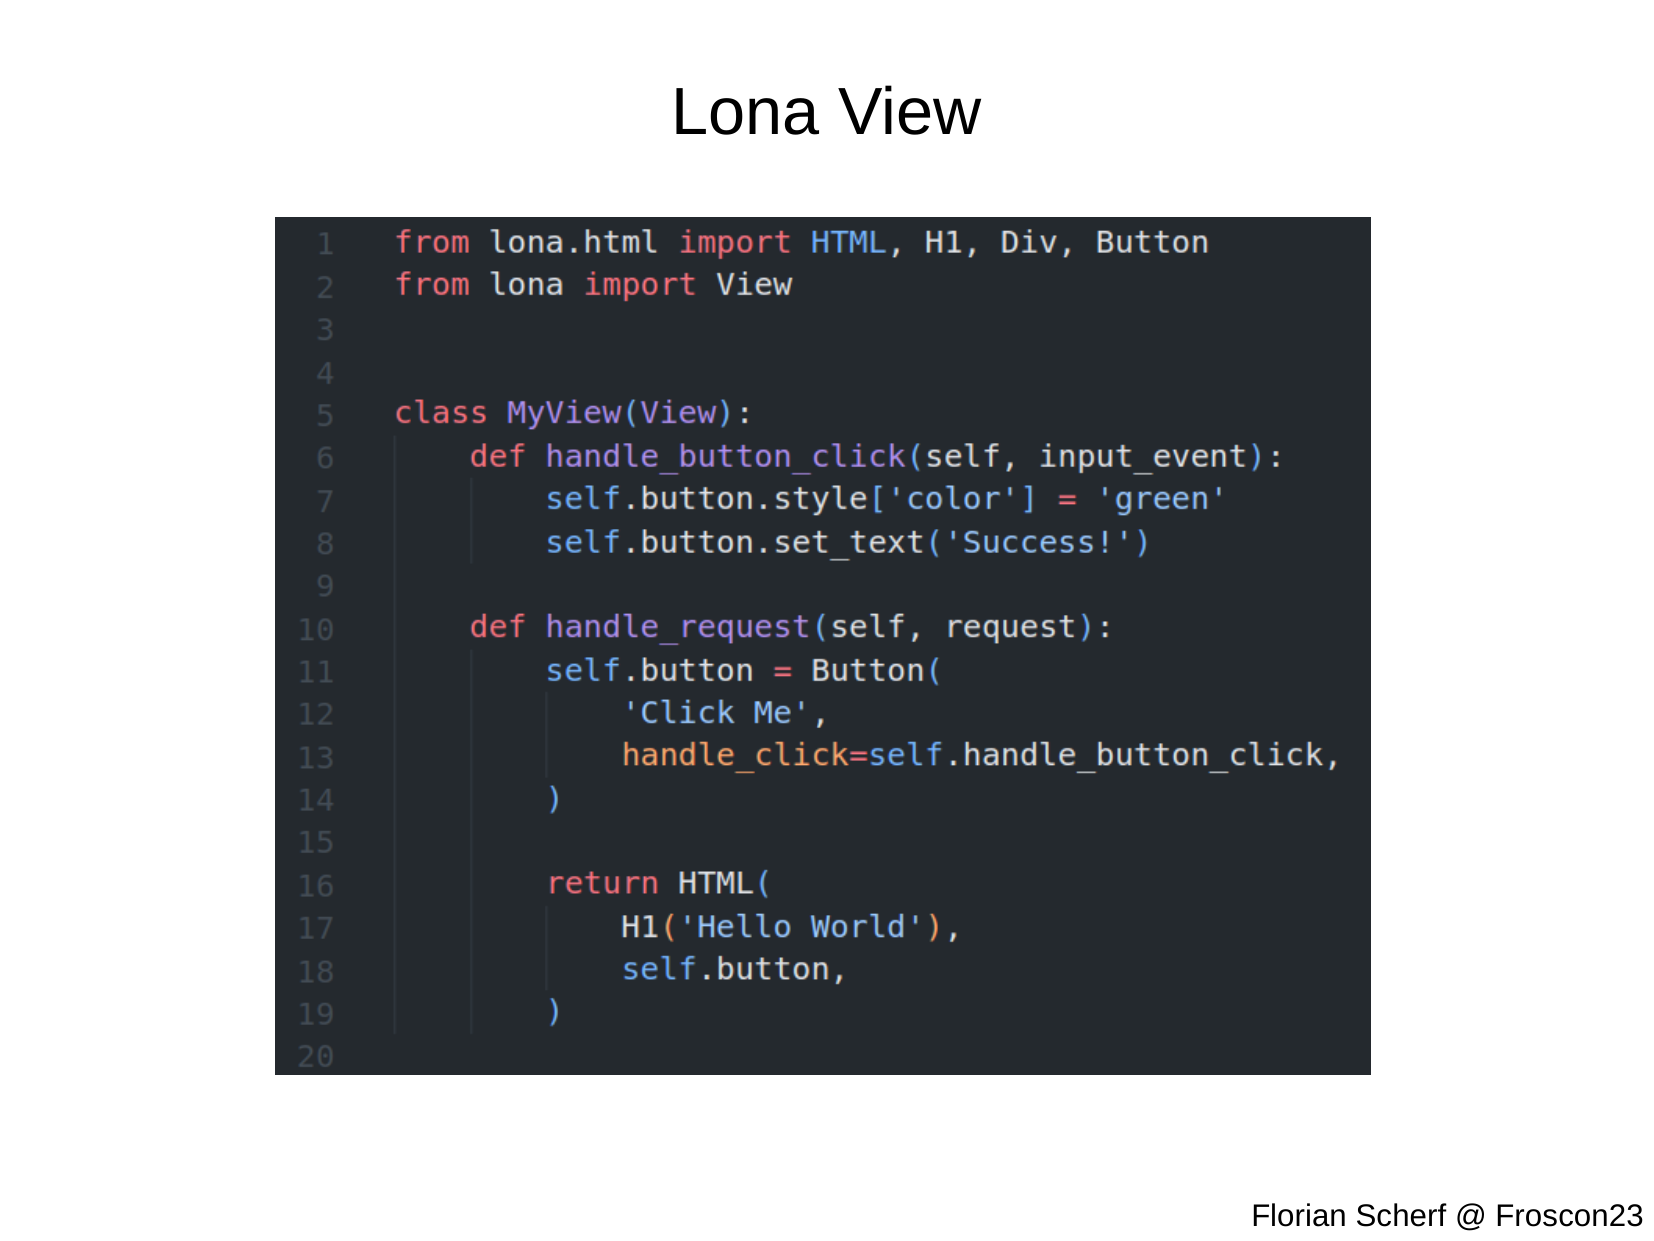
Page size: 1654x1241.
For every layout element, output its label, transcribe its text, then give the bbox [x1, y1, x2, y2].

picture [275, 217, 1371, 1075]
list Florian Scherf @ Froscon23 [1180, 1198, 1654, 1241]
title Lona View [82, 8, 1571, 216]
